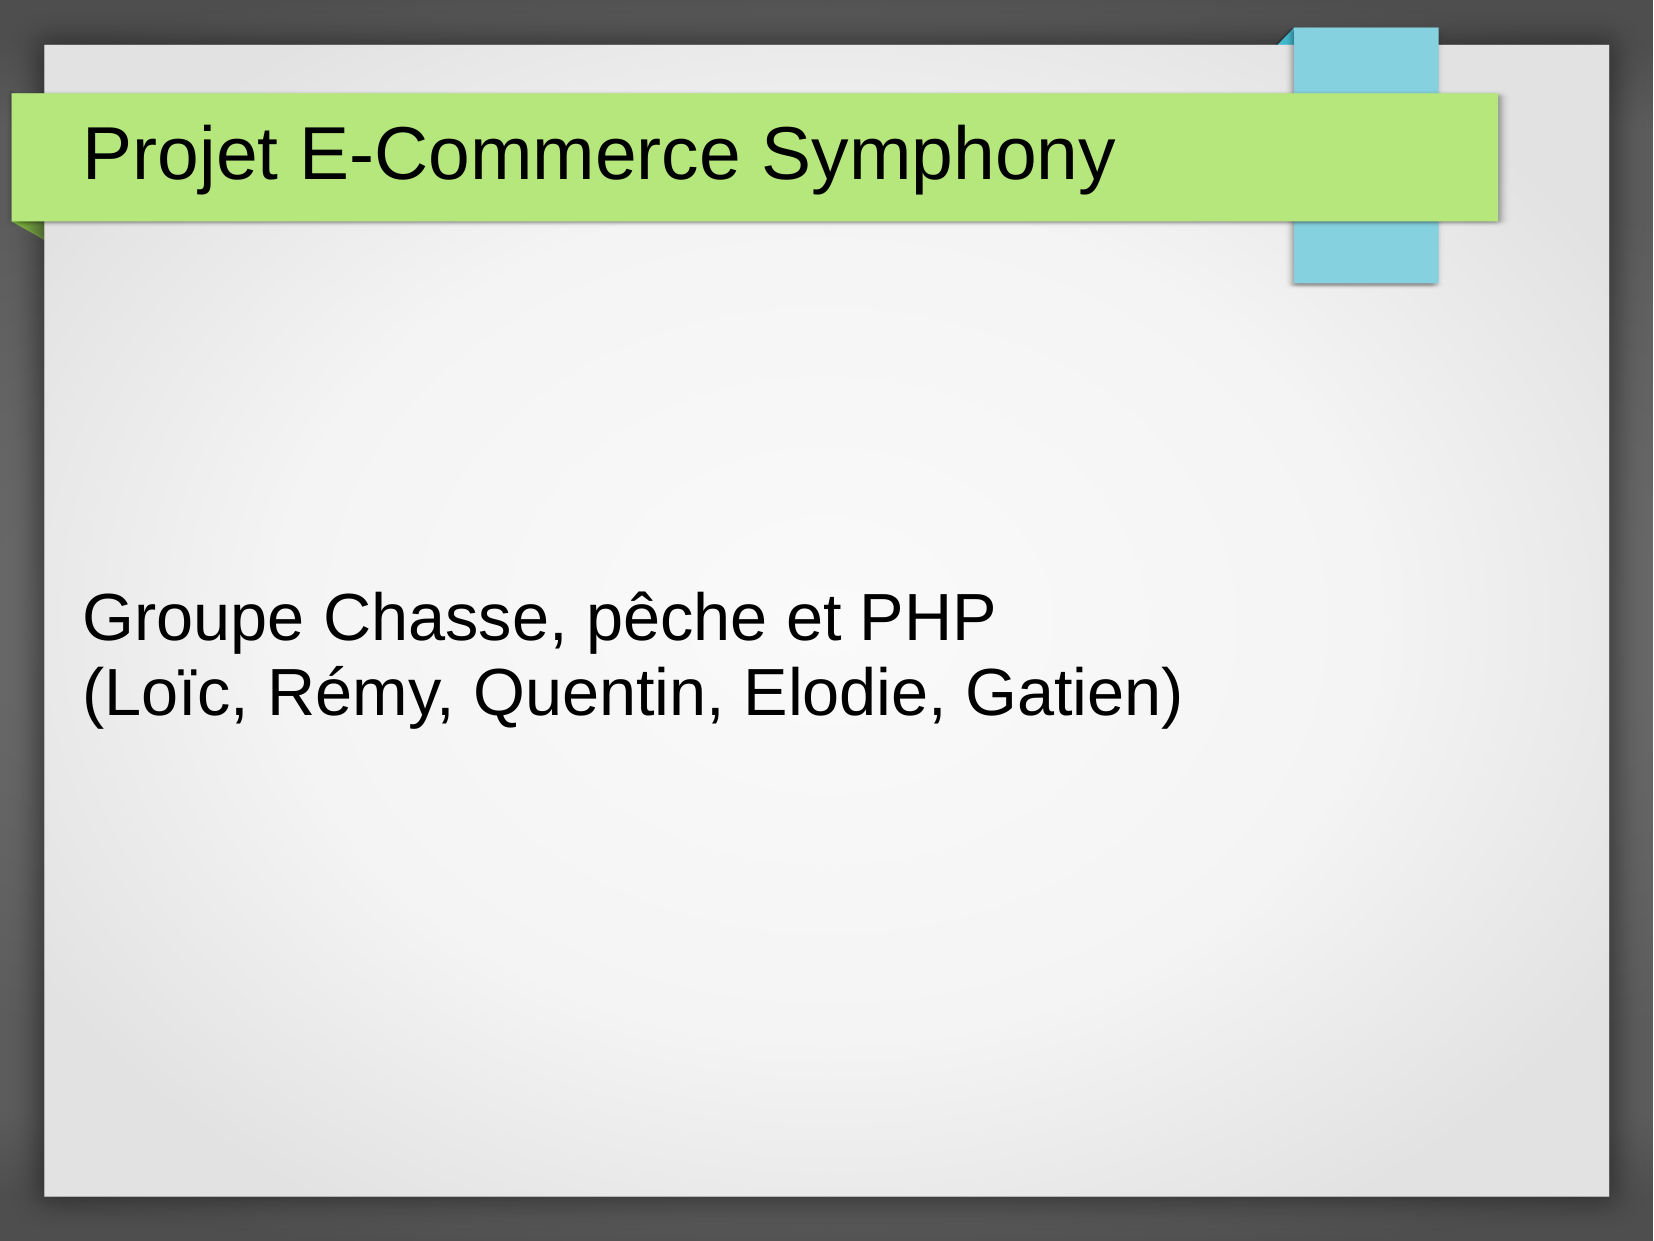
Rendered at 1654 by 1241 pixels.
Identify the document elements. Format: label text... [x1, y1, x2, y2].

subtitle Groupe Chasse, pêche et PHP (Loïc, Rémy, Quentin, Elodie, Gatien) [82, 295, 1571, 1015]
title Projet E-Commerce Symphony [82, 94, 1264, 213]
picture [0, 0, 1653, 1241]
